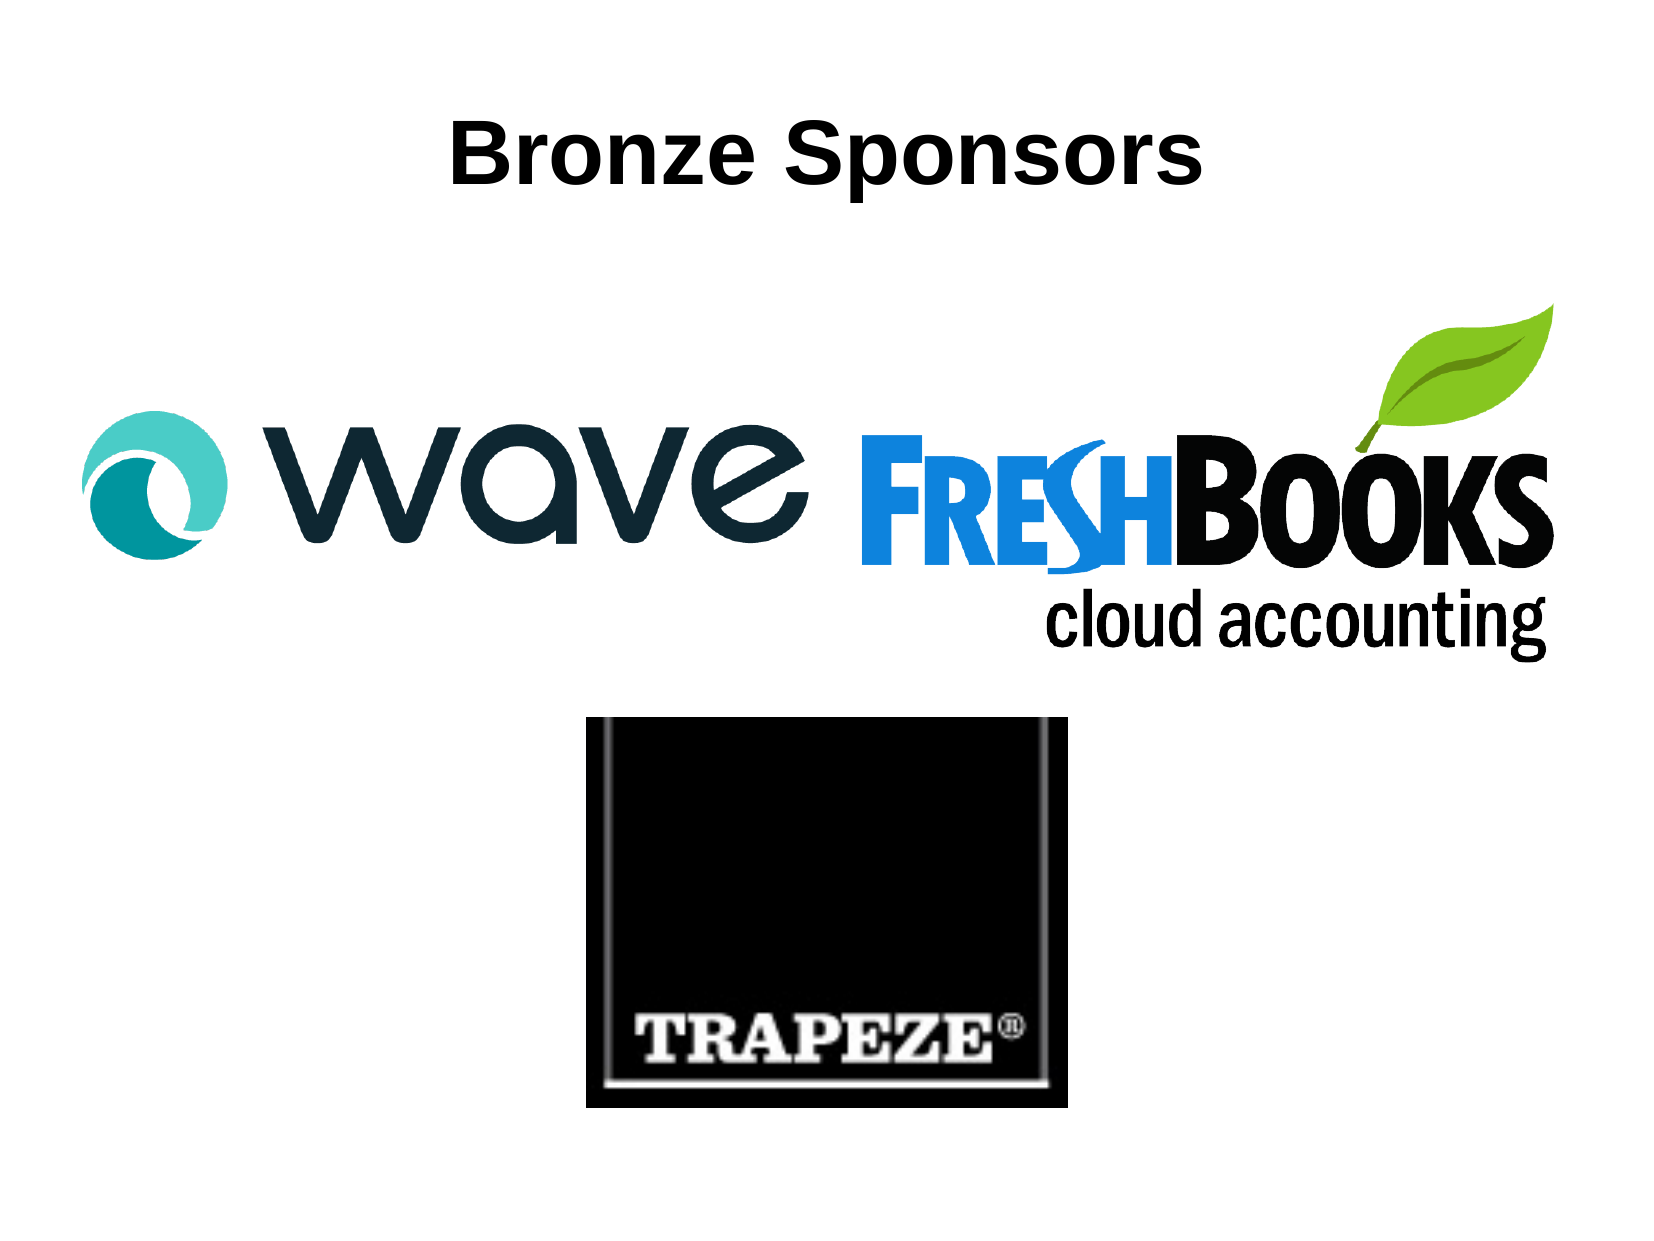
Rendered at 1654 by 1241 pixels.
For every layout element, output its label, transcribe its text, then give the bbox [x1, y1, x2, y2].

picture [845, 296, 1572, 674]
picture [586, 717, 1068, 1109]
picture [82, 411, 809, 560]
title Bronze Sponsors [82, 49, 1571, 257]
